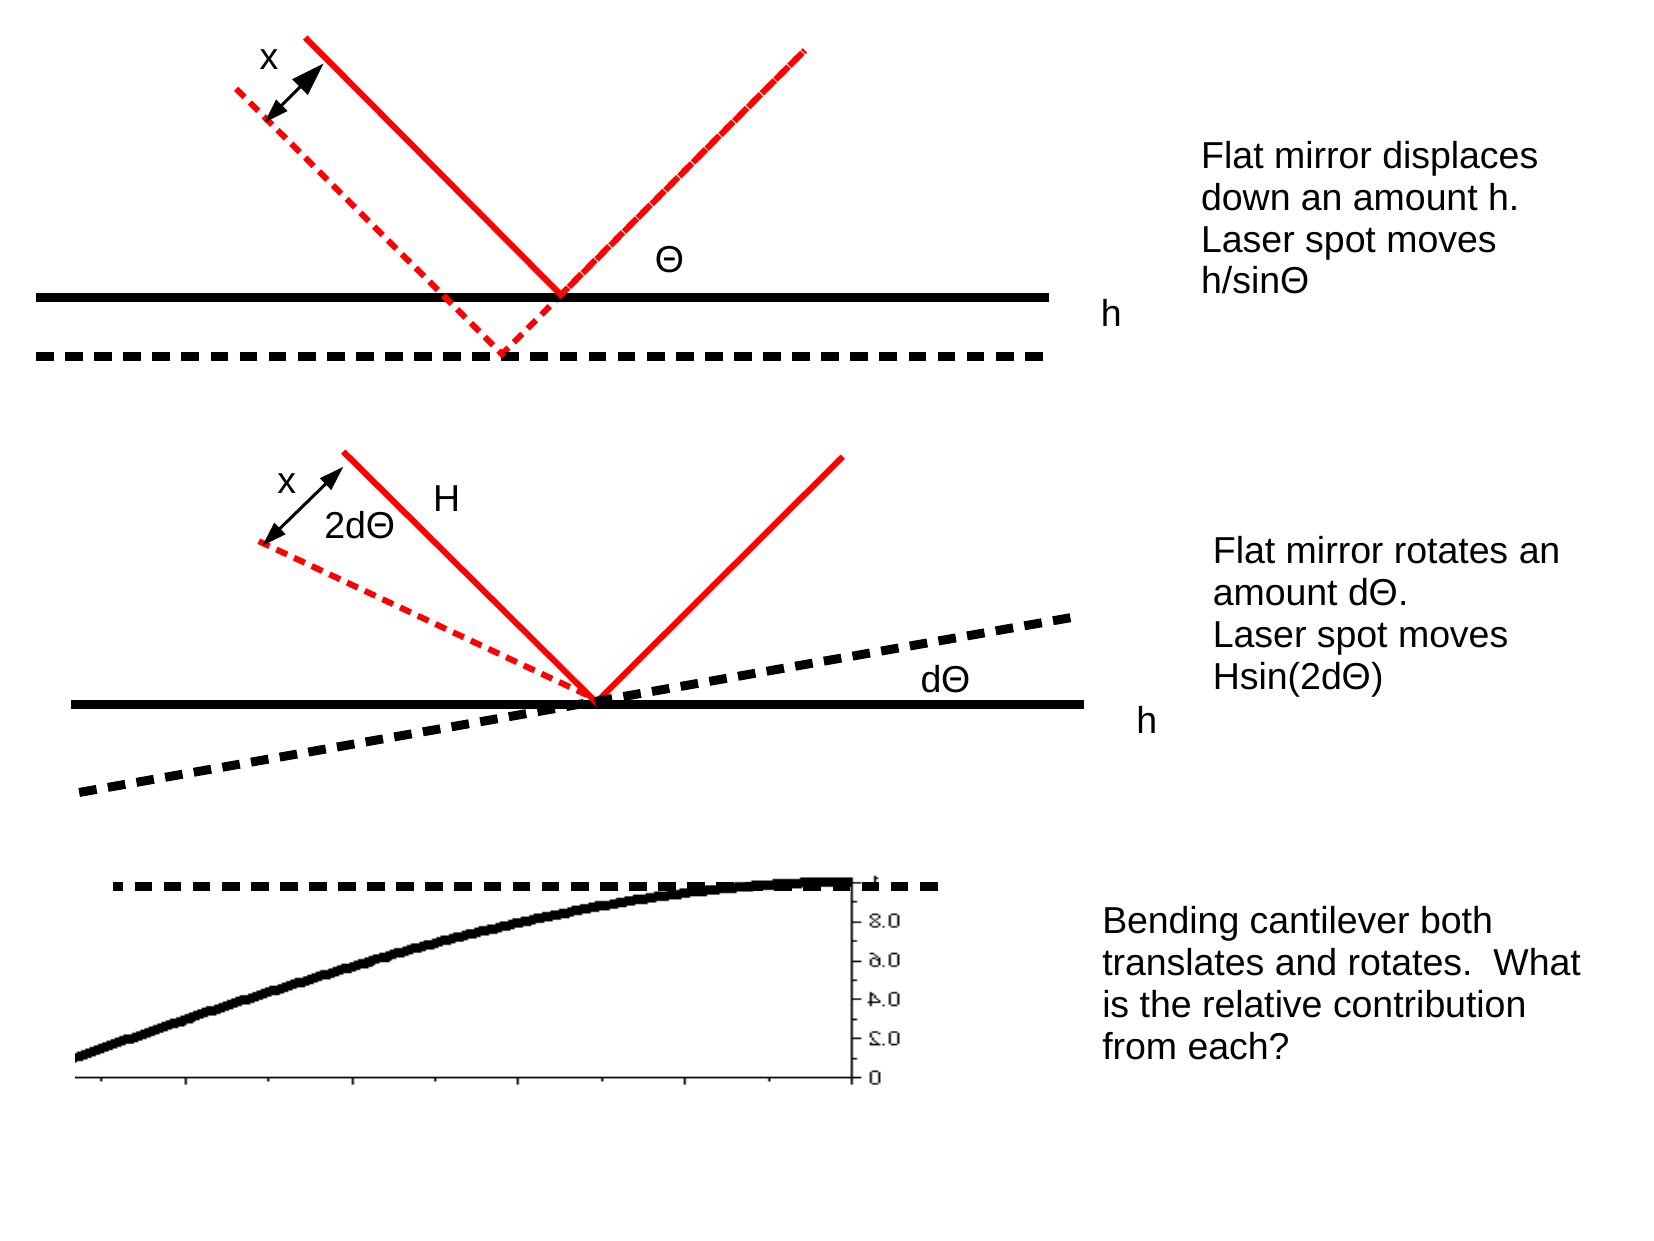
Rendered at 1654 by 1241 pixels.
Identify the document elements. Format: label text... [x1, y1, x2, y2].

text_box Flat mirror rotates an amount dΘ. Laser spot moves Hsin(2dΘ) [1198, 522, 1627, 706]
text_box dΘ [905, 650, 1019, 708]
text_box Bending cantilever both translates and rotates. What is the relative contribution from each? [1087, 892, 1613, 1075]
text_box Θ [640, 231, 753, 289]
text_box 2dΘ [309, 497, 423, 555]
text_box h [1086, 284, 1237, 342]
text_box Flat mirror displaces down an amount h. Laser spot moves h/sinΘ [1186, 126, 1565, 310]
text_box H [418, 470, 569, 528]
picture [75, 862, 938, 1088]
text_box h [1121, 692, 1272, 750]
text_box x [262, 452, 376, 510]
text_box x [244, 28, 358, 86]
